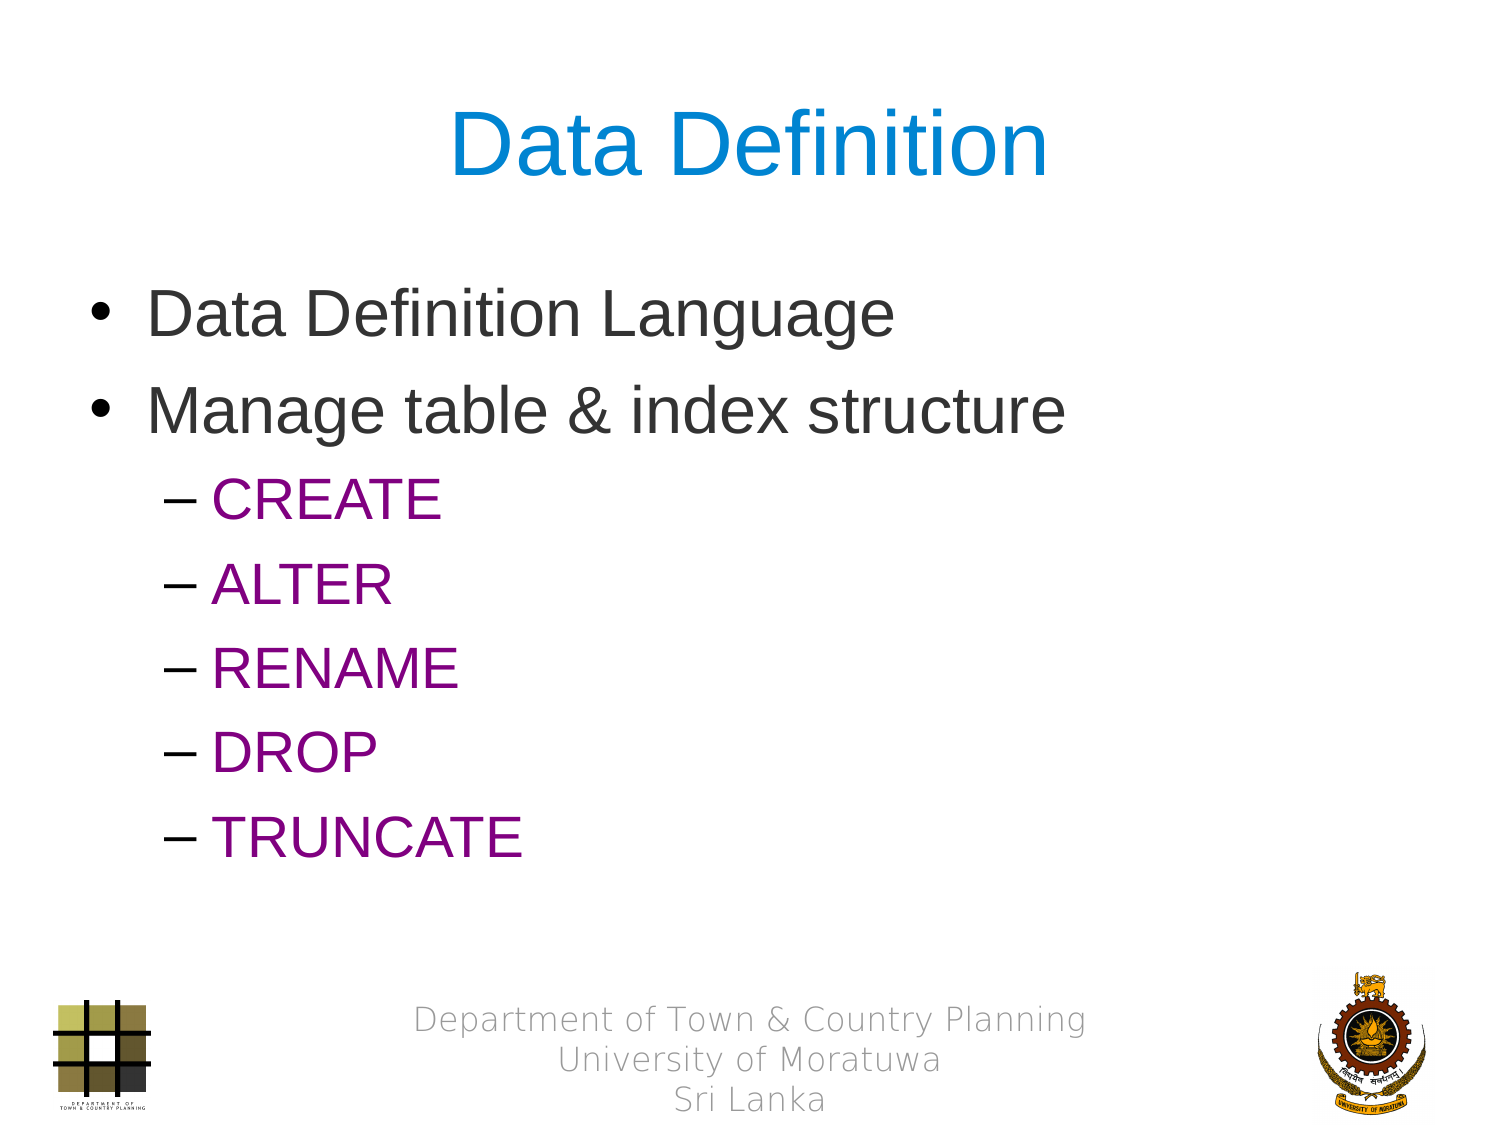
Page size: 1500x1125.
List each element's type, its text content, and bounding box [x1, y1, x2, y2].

picture [53, 1000, 151, 1110]
title Data Definition [75, 45, 1426, 233]
list Data Definition Language Manage table & index structure CREATE ALTER RENAME DROP TRUNCATE [75, 262, 1426, 916]
picture [1312, 966, 1435, 1125]
